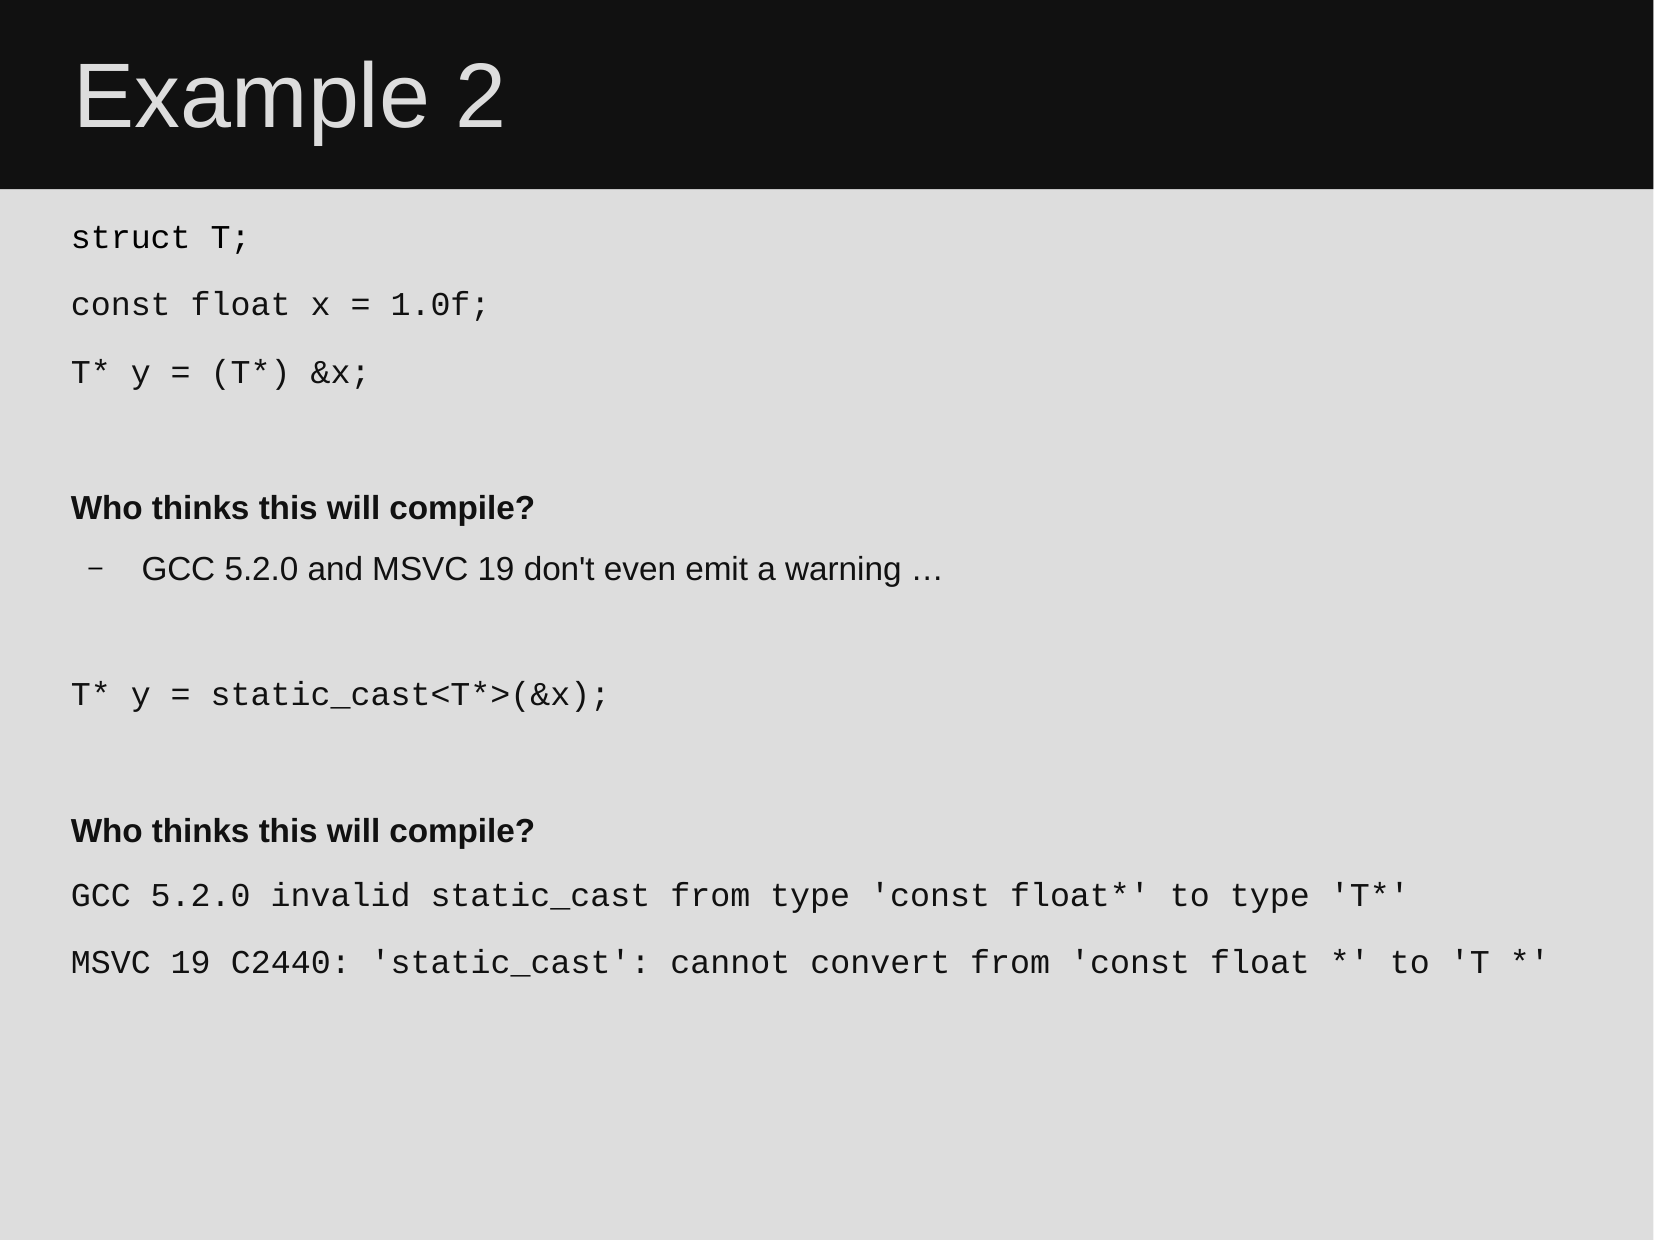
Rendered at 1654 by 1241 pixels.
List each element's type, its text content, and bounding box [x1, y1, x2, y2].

title Example 2 [0, 2, 1654, 190]
list struct T; const float x = 1.0f; T* y = (T*) &x; Who thinks this will compile? GCC 5.2.0 and MSVC 19 don't even emit a warning … T* y = static_cast<T*>(&x); Who thinks this will compile? GCC 5.2.0 invalid static_cast from type 'const float*' to type 'T*' MSVC 19 C2440: 'static_cast': cannot convert from 'const float *' to 'T *' [0, 190, 1654, 1205]
